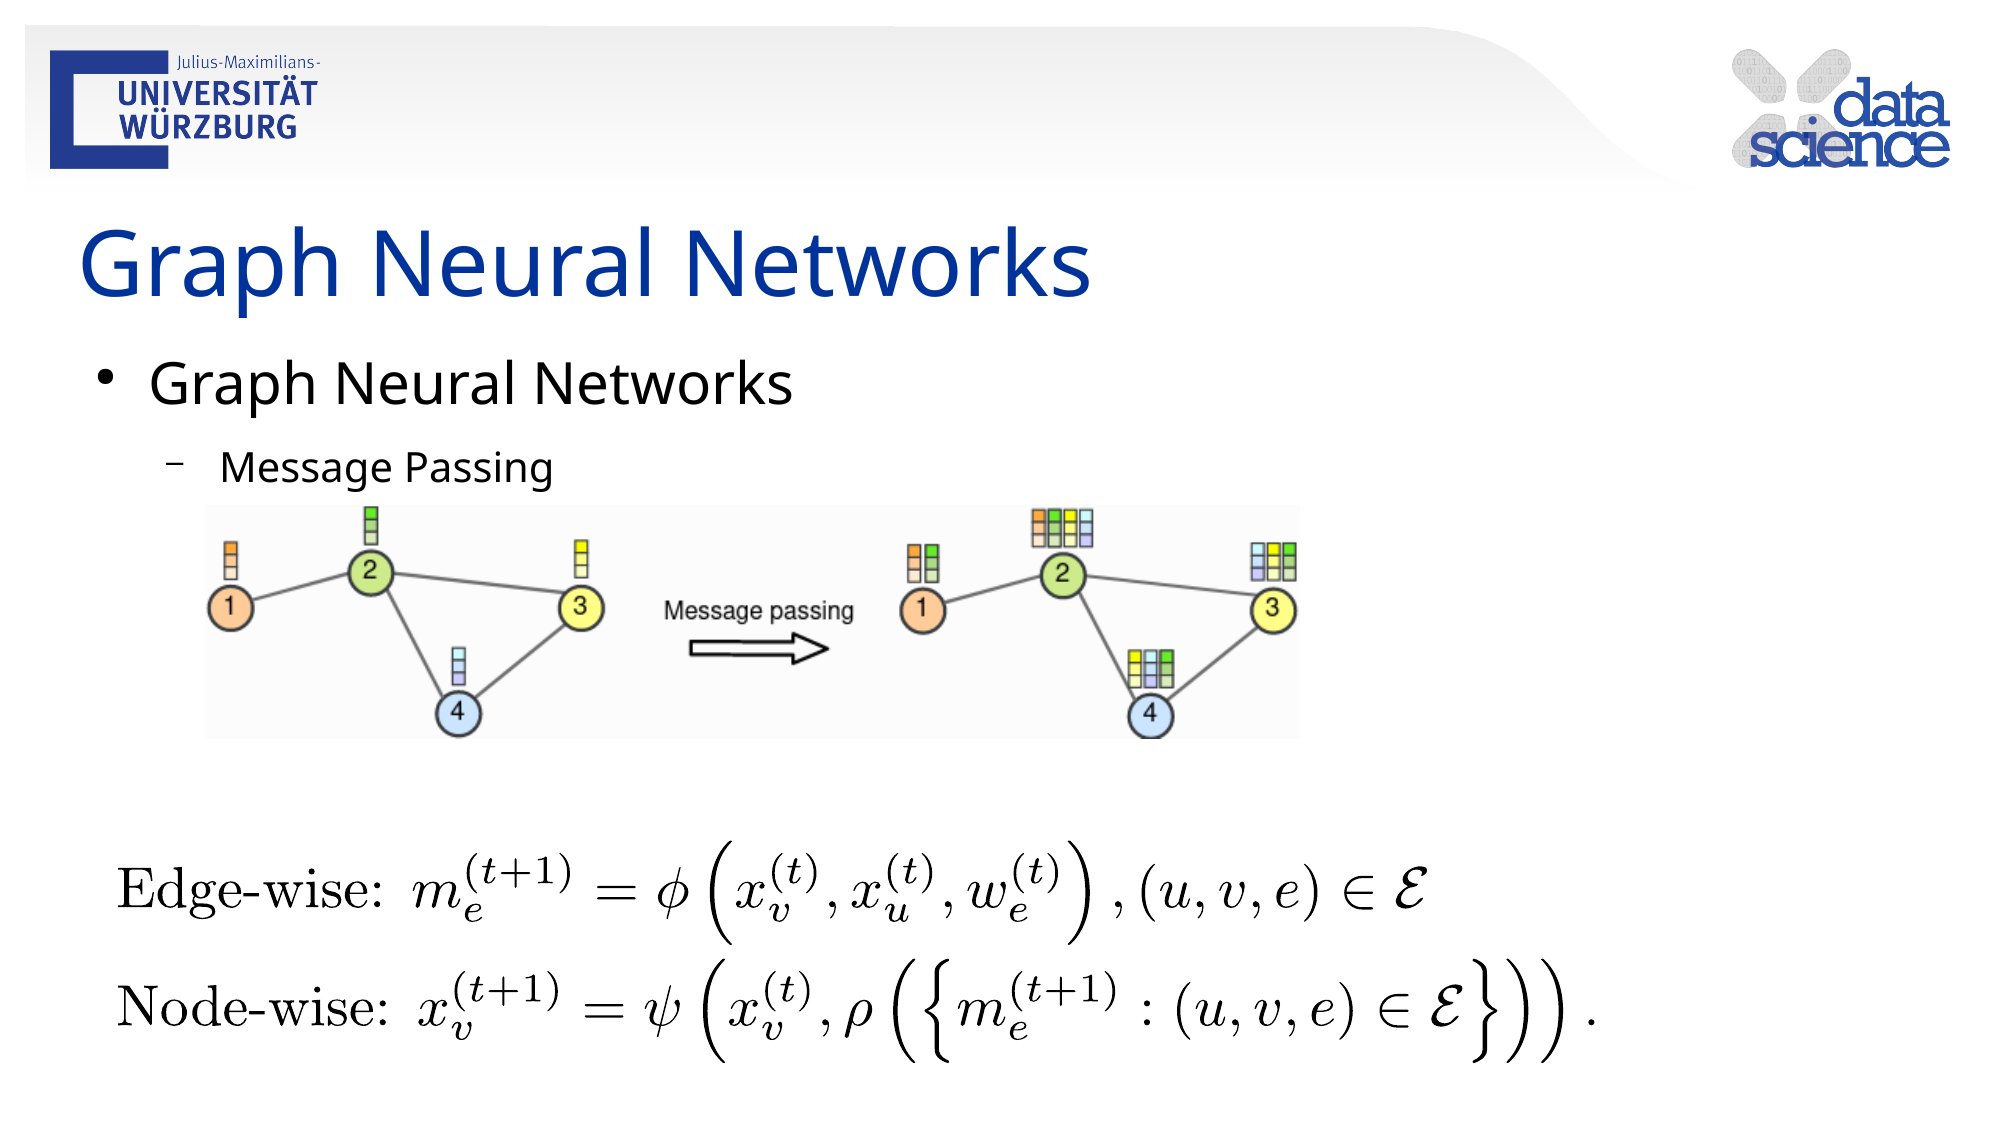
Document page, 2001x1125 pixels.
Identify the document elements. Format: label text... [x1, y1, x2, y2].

picture [205, 505, 1300, 739]
text_box [118, 958, 1595, 1063]
text_box [118, 840, 1428, 945]
picture [50, 50, 321, 169]
picture [1732, 49, 1950, 168]
list Graph Neural Networks Message Passing [77, 347, 1901, 1014]
title Graph Neural Networks [77, 198, 1901, 324]
